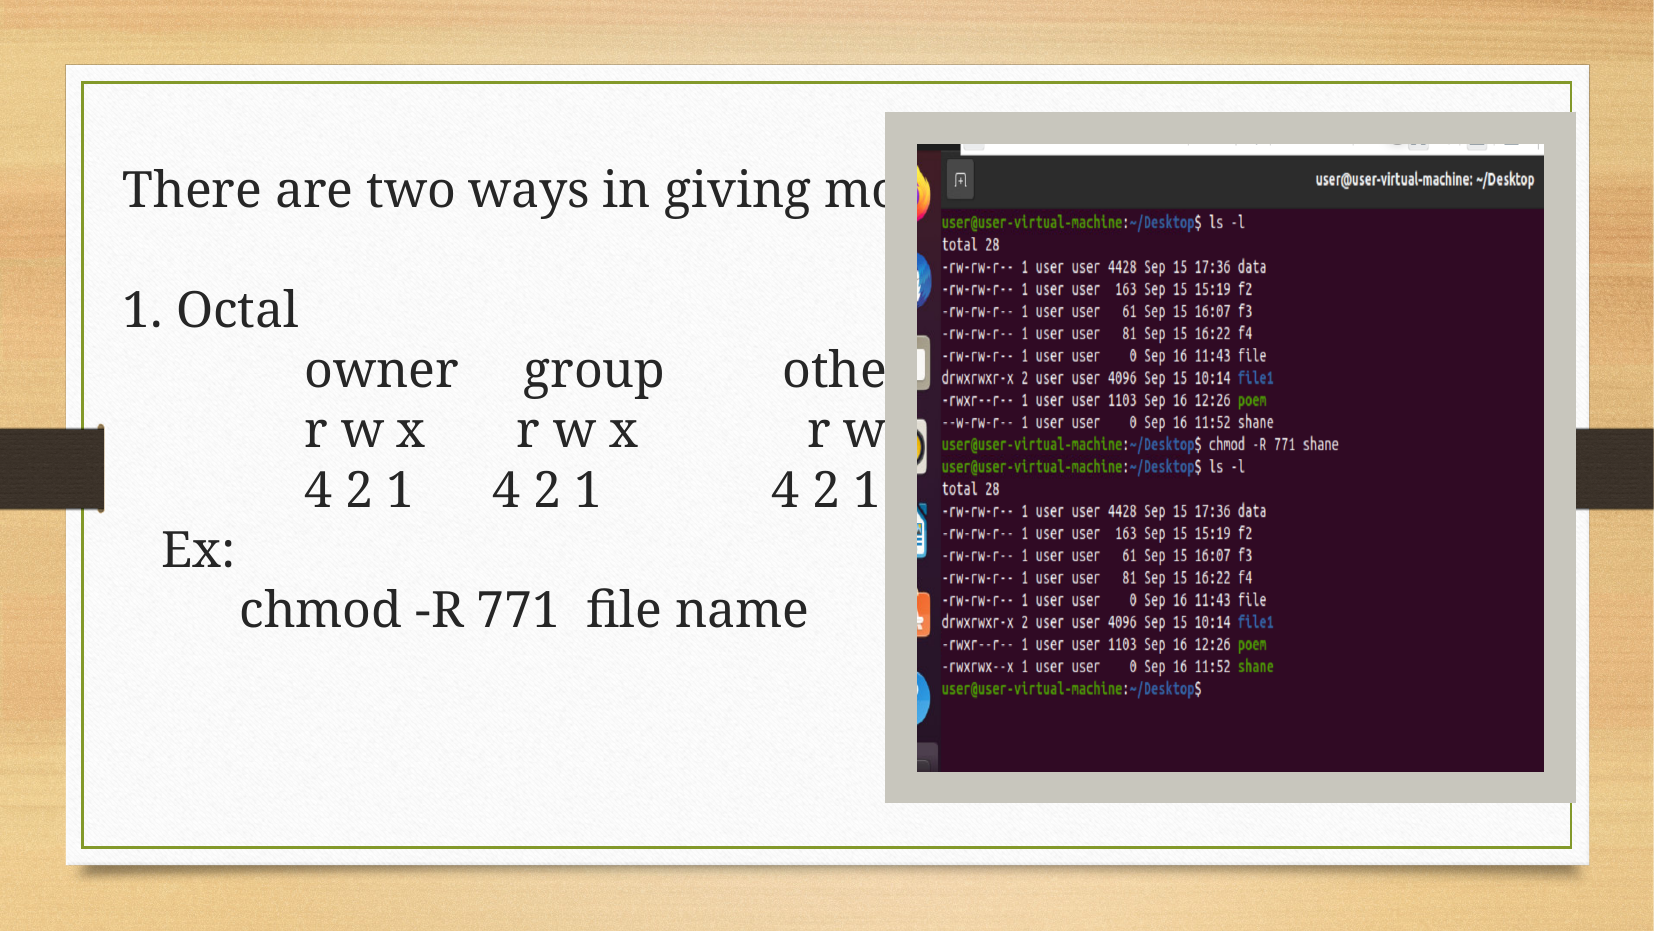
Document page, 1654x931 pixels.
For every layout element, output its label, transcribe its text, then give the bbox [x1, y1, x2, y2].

picture [916, 143, 1545, 772]
title There are two ways in giving modes: 1. Octal owner group others r w x r w x r w x 4 2 1 4 2 1 4 2 1 Ex: chmod -R 771 file name [107, 29, 1507, 886]
